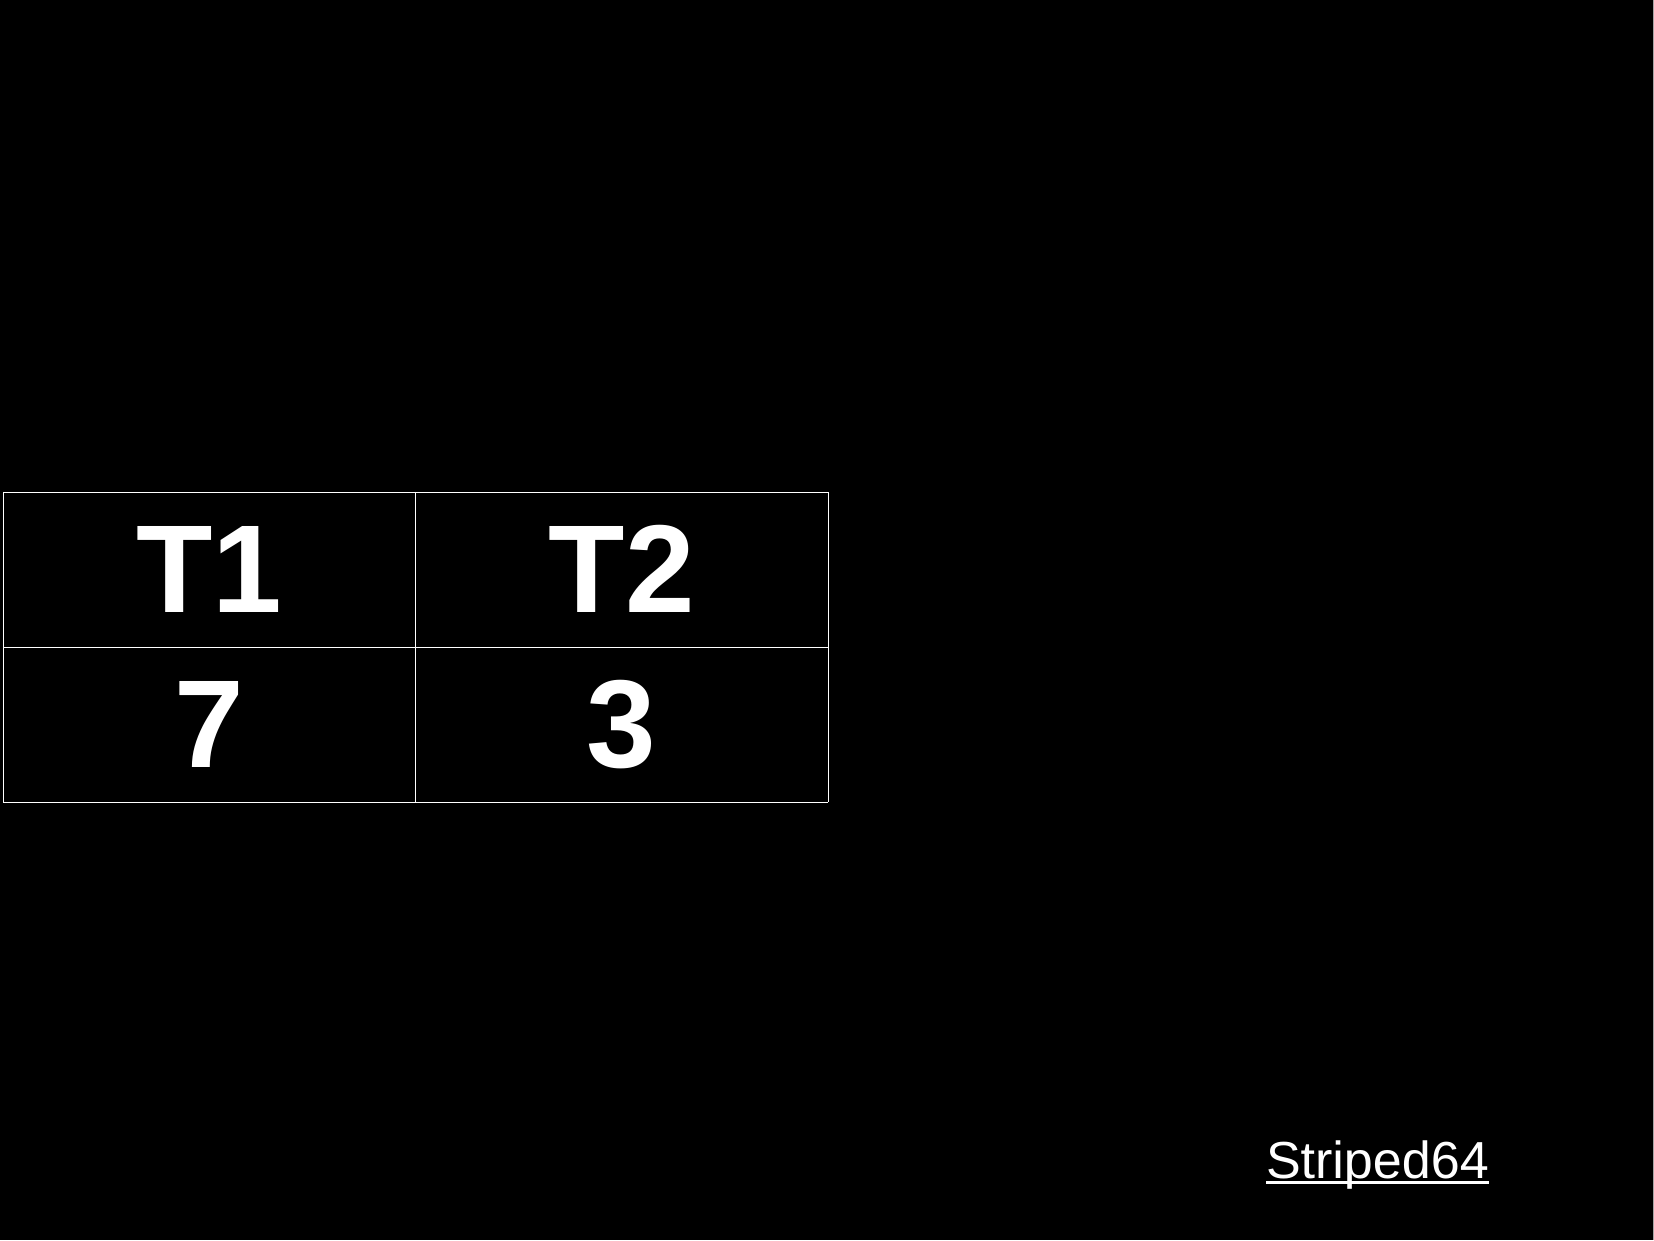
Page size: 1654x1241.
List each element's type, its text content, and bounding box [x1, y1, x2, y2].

text_box Striped64 [1100, 1080, 1654, 1241]
table_cell 3 [416, 648, 828, 802]
table_cell 7 [4, 648, 415, 802]
table_header T1 [4, 493, 415, 647]
table_header T2 [416, 493, 828, 647]
